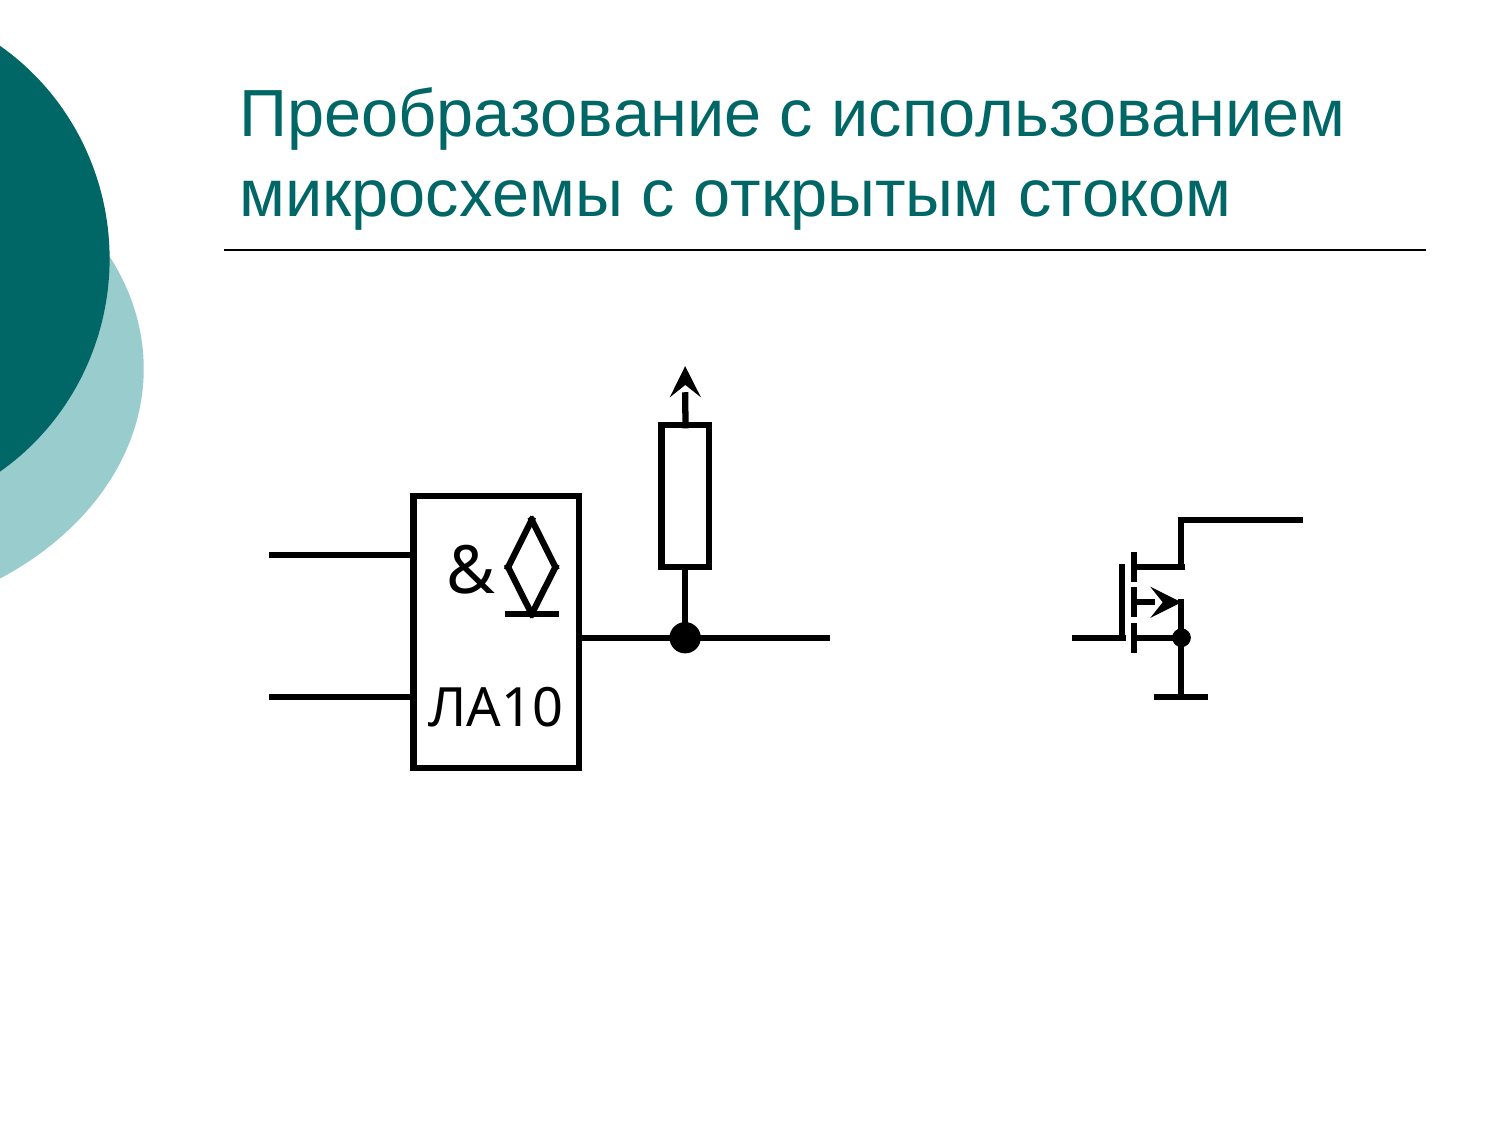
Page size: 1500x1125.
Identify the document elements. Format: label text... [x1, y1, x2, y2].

text_box [661, 425, 709, 567]
title Преобразование с использованием микросхемы с открытым стоком [224, 49, 1425, 237]
text_box & ЛА10 [413, 496, 579, 768]
